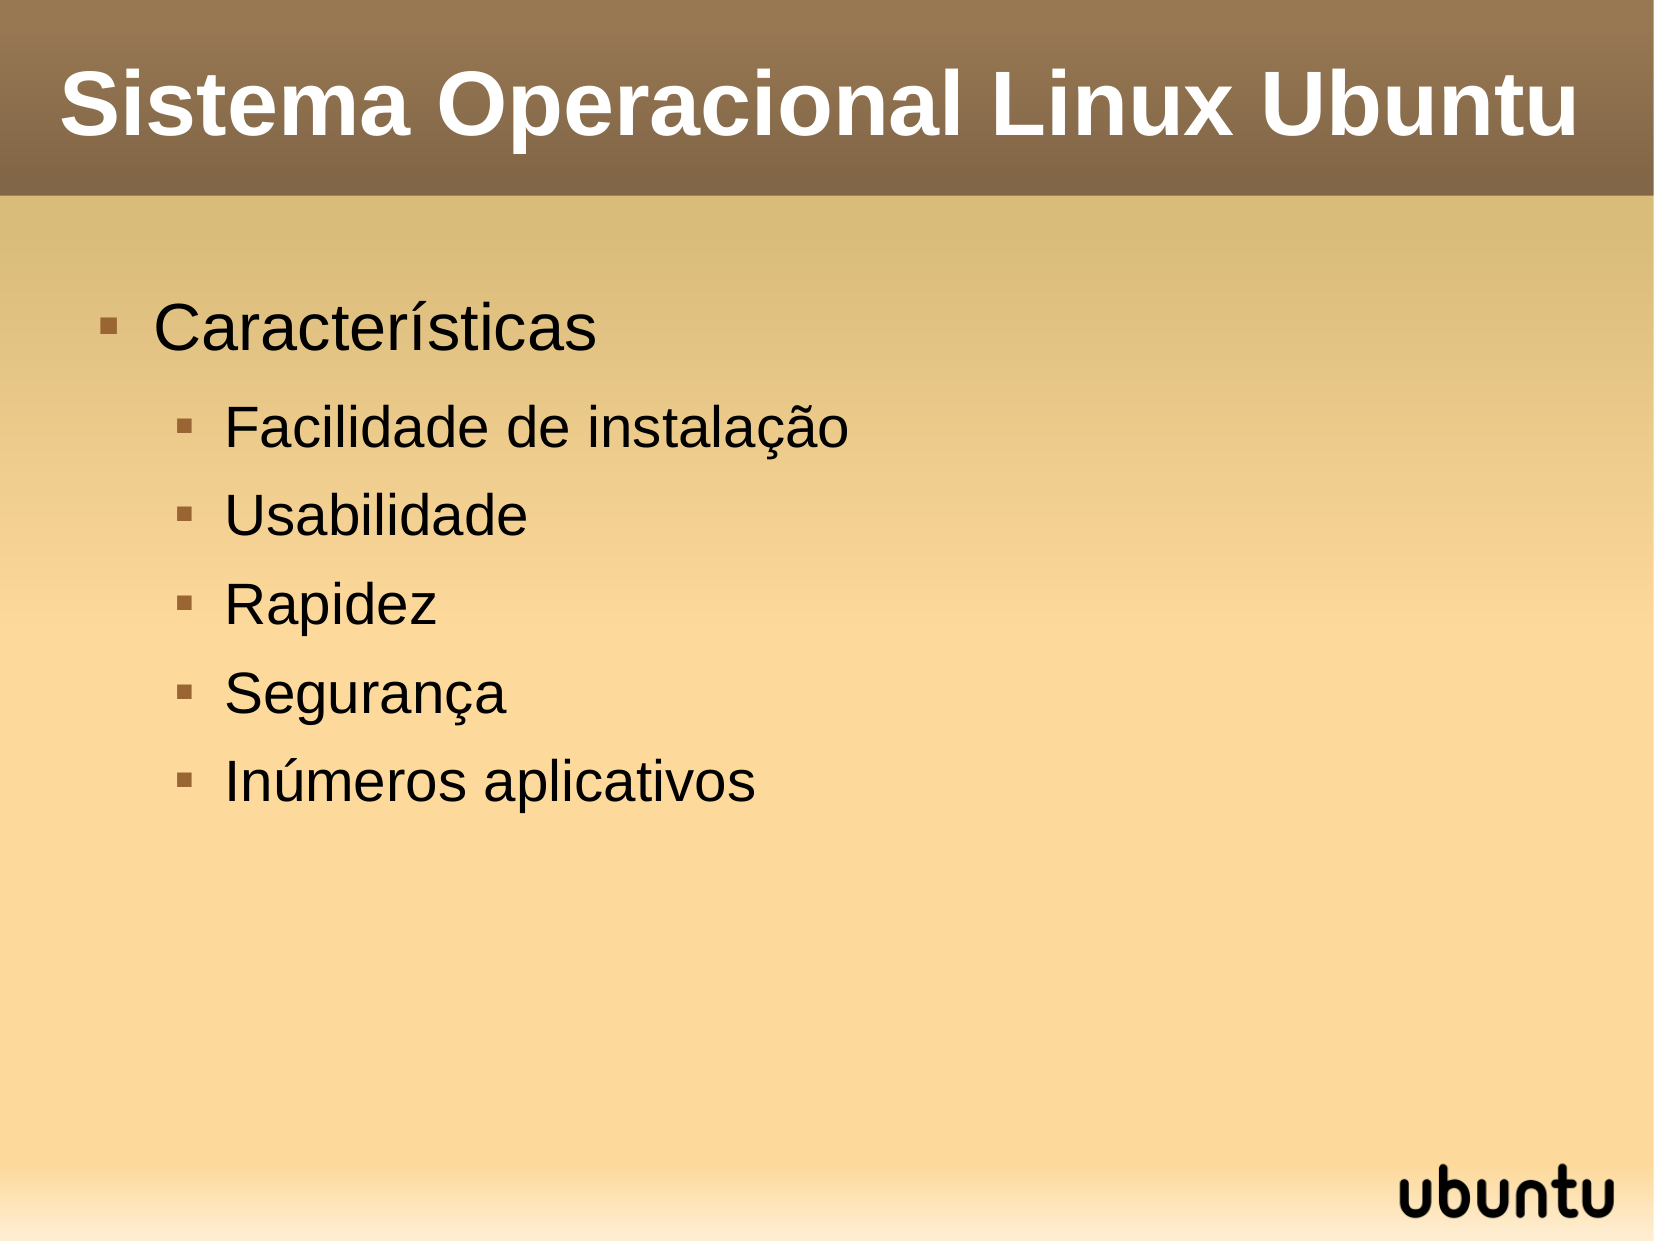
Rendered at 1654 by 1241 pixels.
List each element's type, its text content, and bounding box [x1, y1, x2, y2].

list Características Facilidade de instalação Usabilidade Rapidez Segurança Inúmeros aplicativos [82, 290, 1571, 1094]
picture [0, 0, 1654, 1241]
title Sistema Operacional Linux Ubuntu [53, 7, 1589, 200]
